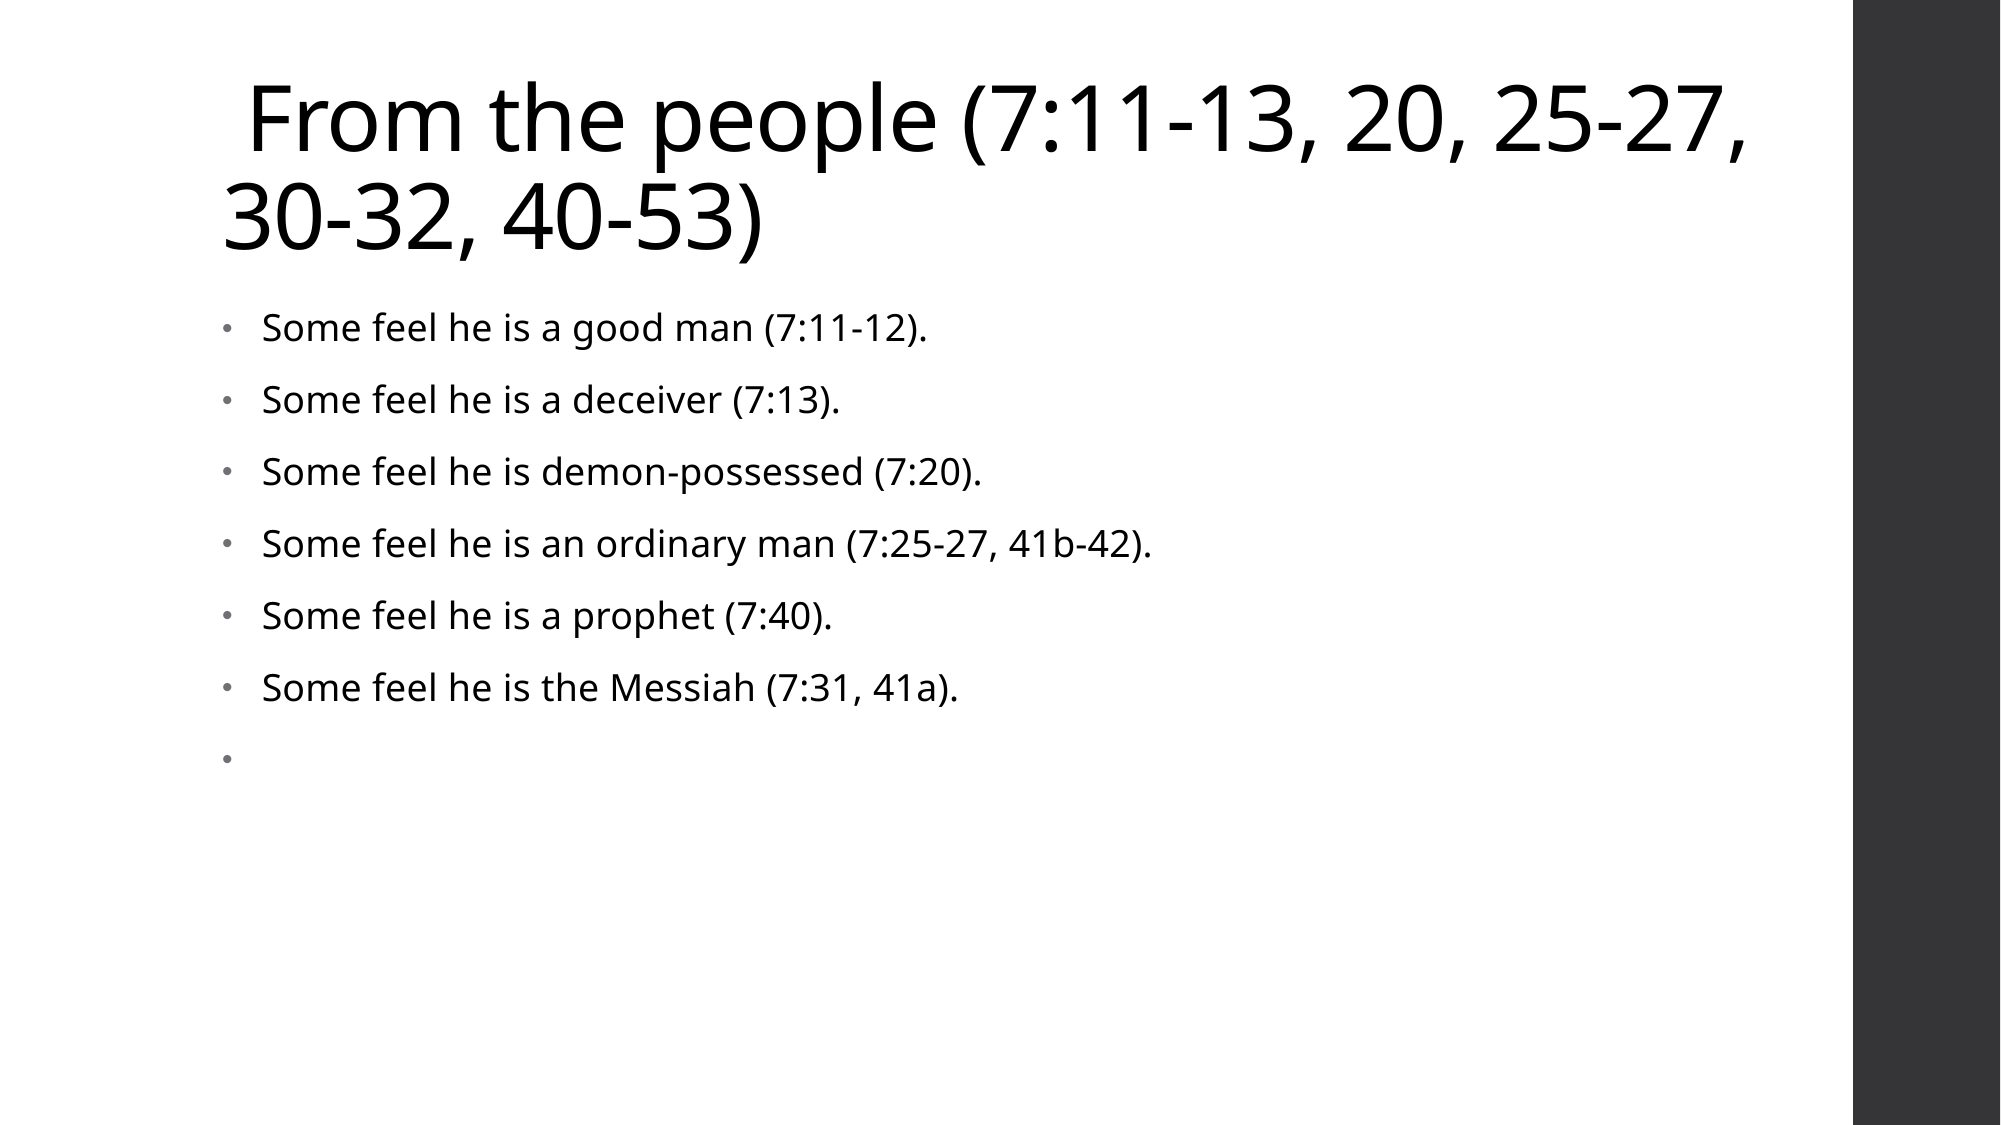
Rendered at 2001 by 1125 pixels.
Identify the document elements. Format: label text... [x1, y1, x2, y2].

title From the people (7:11-13, 20, 25-27, 30-32, 40-53) [206, 60, 1797, 278]
list Some feel he is a good man (7:11-12). Some feel he is a deceiver (7:13). Some feel he is demon-possessed (7:20). Some feel he is an ordinary man (7:25-27, 41b-42). Some feel he is a prophet (7:40). Some feel he is the Messiah (7:31, 41a). [206, 299, 1617, 1014]
